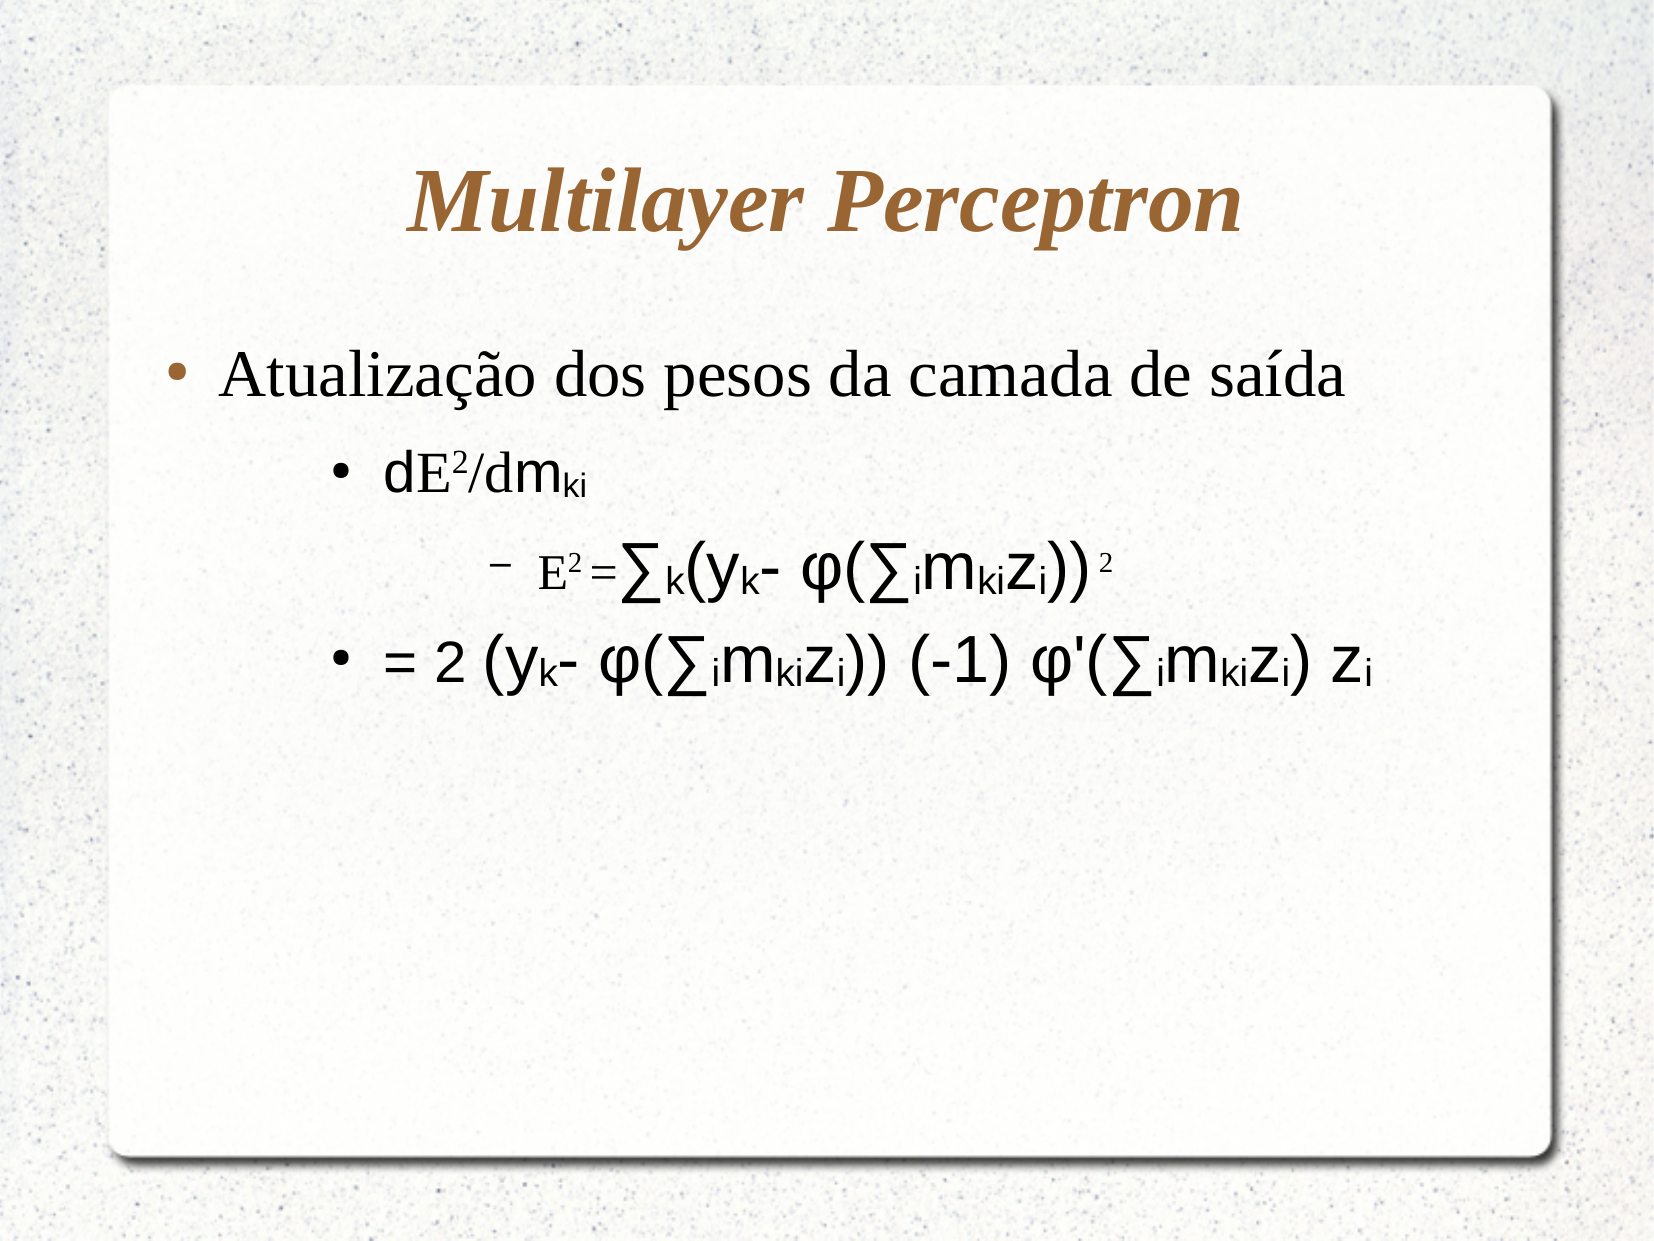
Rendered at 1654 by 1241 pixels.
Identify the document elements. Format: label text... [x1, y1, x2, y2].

picture [0, 0, 1654, 1241]
title Multilayer Perceptron [118, 96, 1536, 304]
list Atualização dos pesos da camada de saída dE2/dmki E2 =∑k(yk- φ(∑imkizi)) 2 = 2 (yk- φ(∑imkizi)) (-1) φ'(∑imkizi) zi [147, 336, 1506, 1241]
